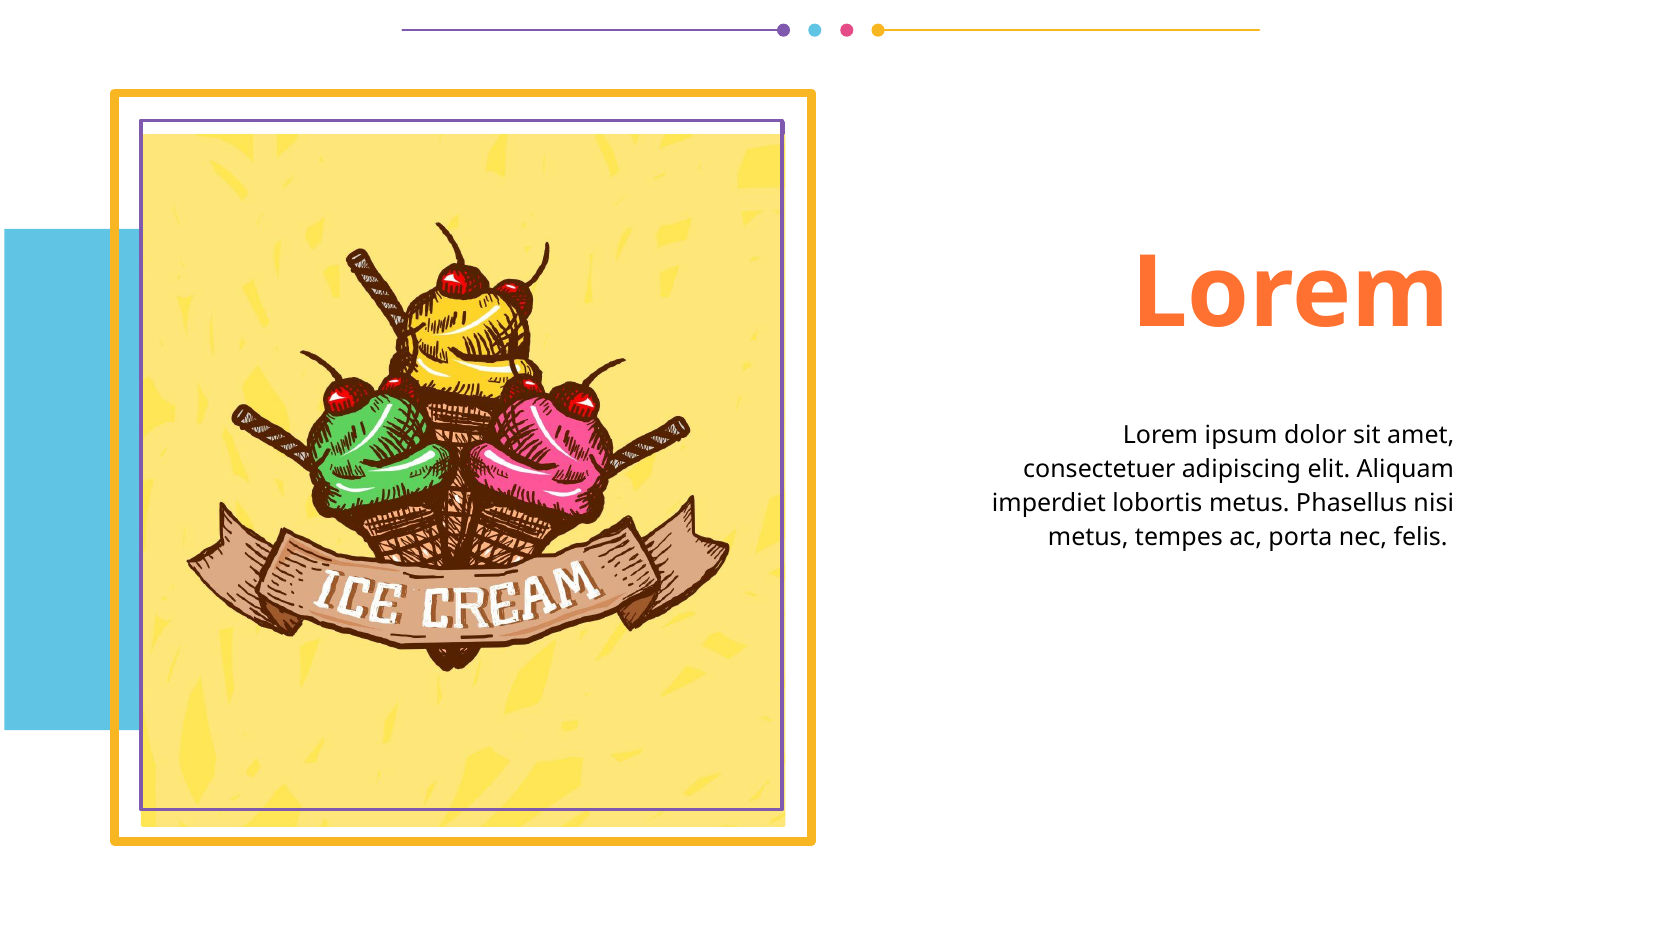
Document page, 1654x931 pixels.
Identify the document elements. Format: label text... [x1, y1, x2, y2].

title Lorem ipsum dolor sit amet, consectetuer adipiscing elit. Aliquam imperdiet lobortis metus. Phasellus nisi metus, tempes ac, porta nec, felis. [990, 375, 1455, 560]
text_box [140, 376, 786, 827]
title Lorem [671, 199, 1451, 376]
text_box [143, 122, 780, 808]
